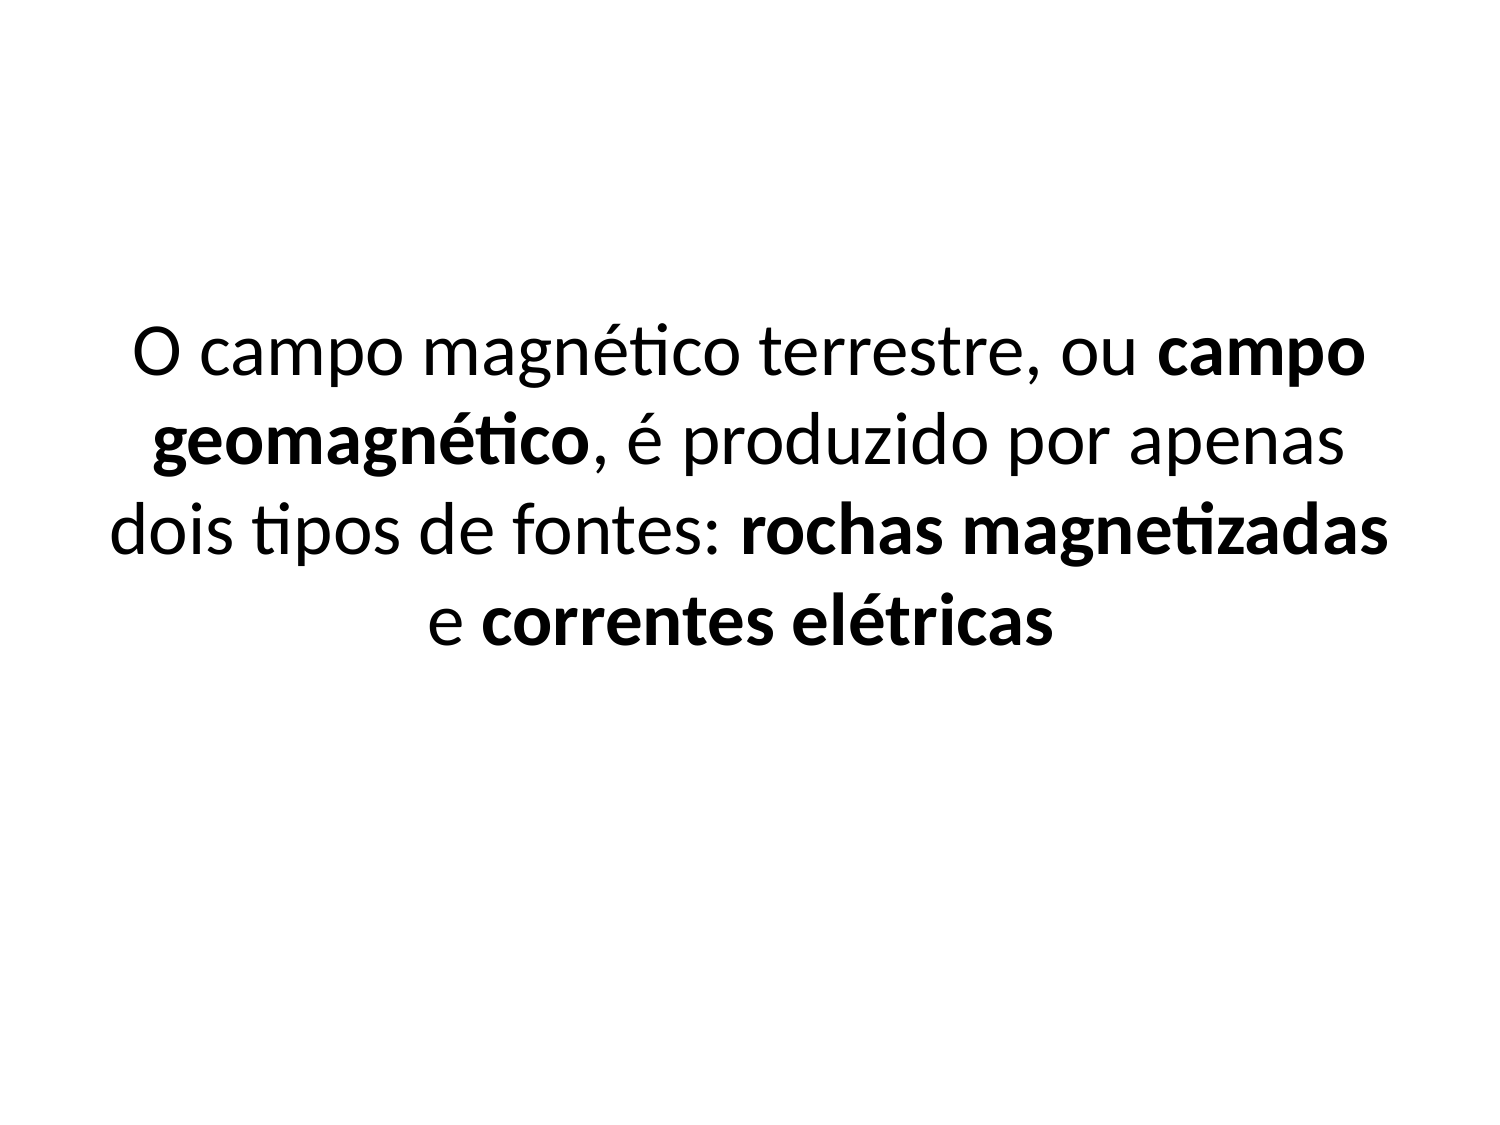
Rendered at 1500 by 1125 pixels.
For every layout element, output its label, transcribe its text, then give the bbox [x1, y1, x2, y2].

text_box O campo magnético terrestre, ou campo geomagnético, é produzido por apenas dois tipos de fontes: rochas magnetizadas e correntes elétricas [83, 292, 1416, 668]
